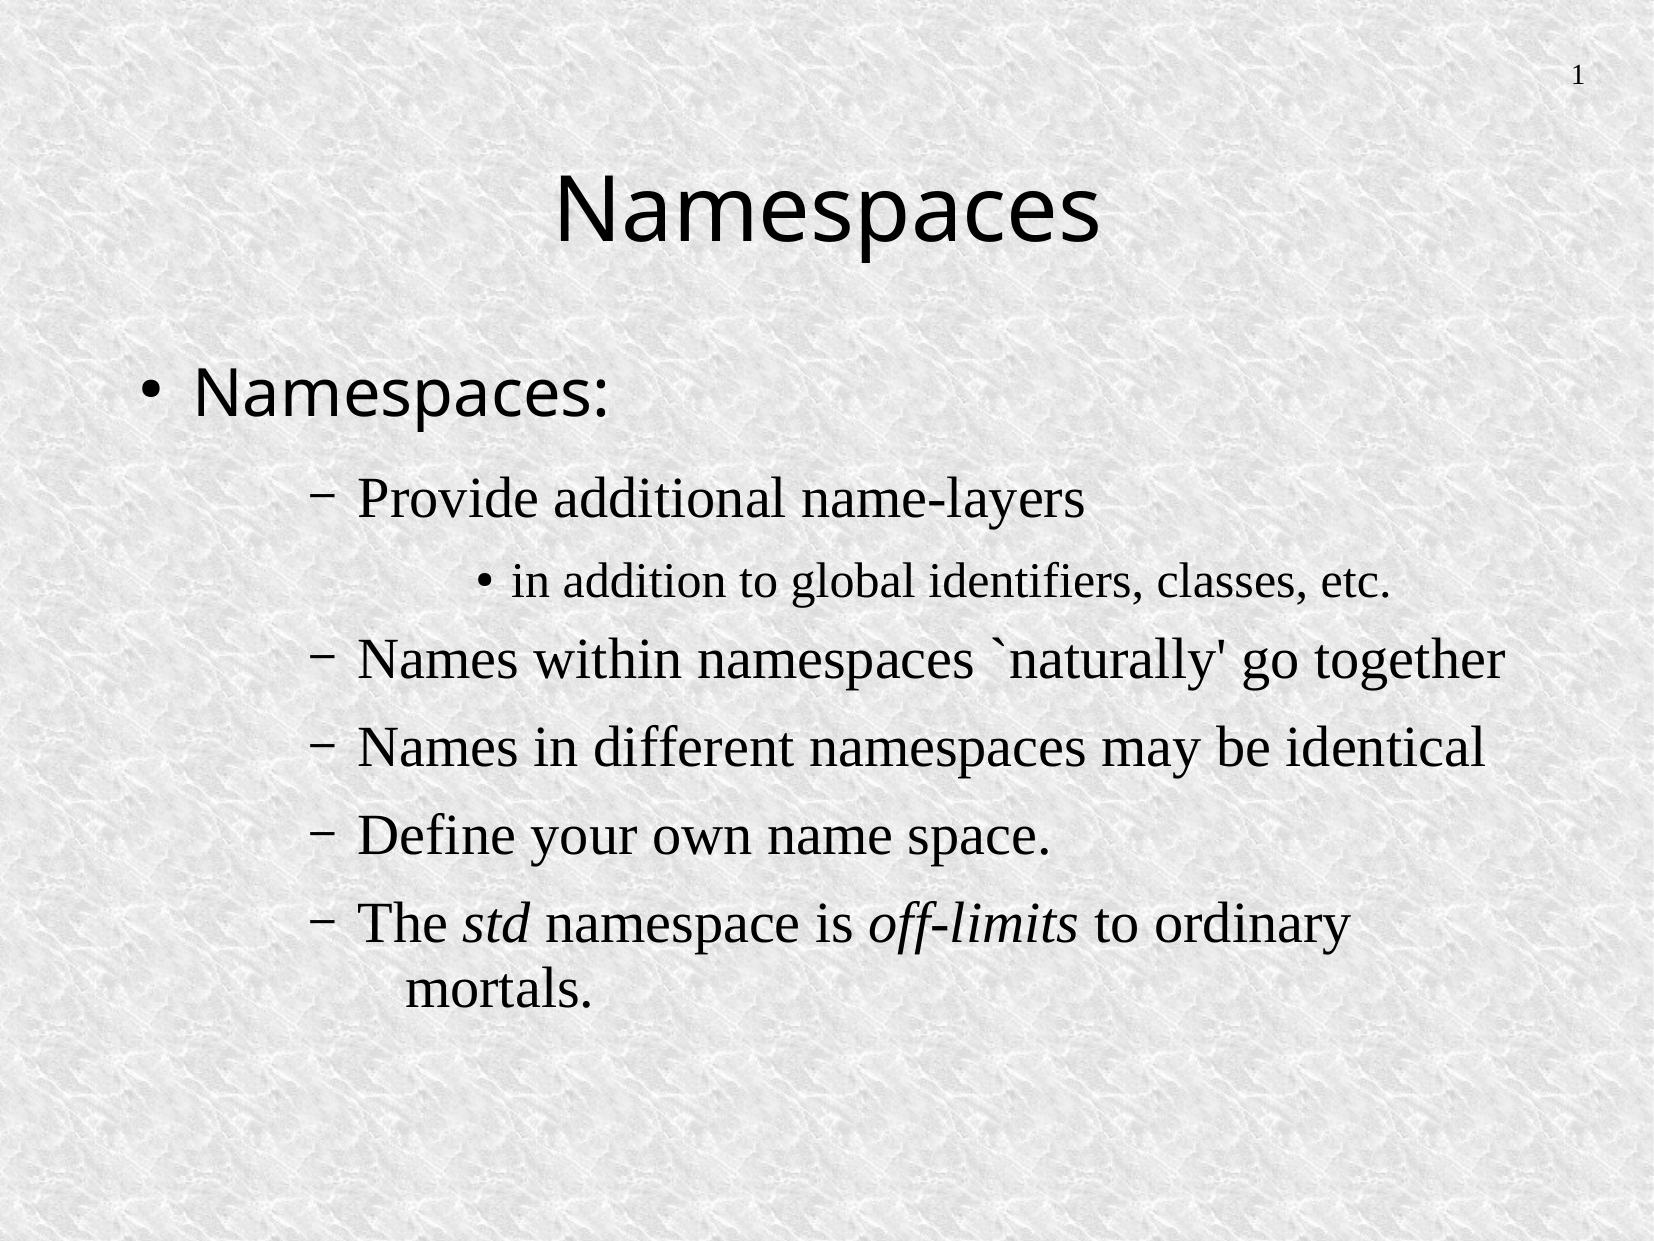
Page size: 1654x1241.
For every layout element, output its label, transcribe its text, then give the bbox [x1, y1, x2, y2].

title Namespaces [121, 102, 1534, 311]
list Namespaces: Provide additional name-layers in addition to global identifiers, classes, etc. Names within namespaces `naturally' go together Names in different namespaces may be identical Define your own name space. The std namespace is off-limits to ordinary mortals. [121, 344, 1534, 1127]
picture [0, 0, 1654, 1241]
